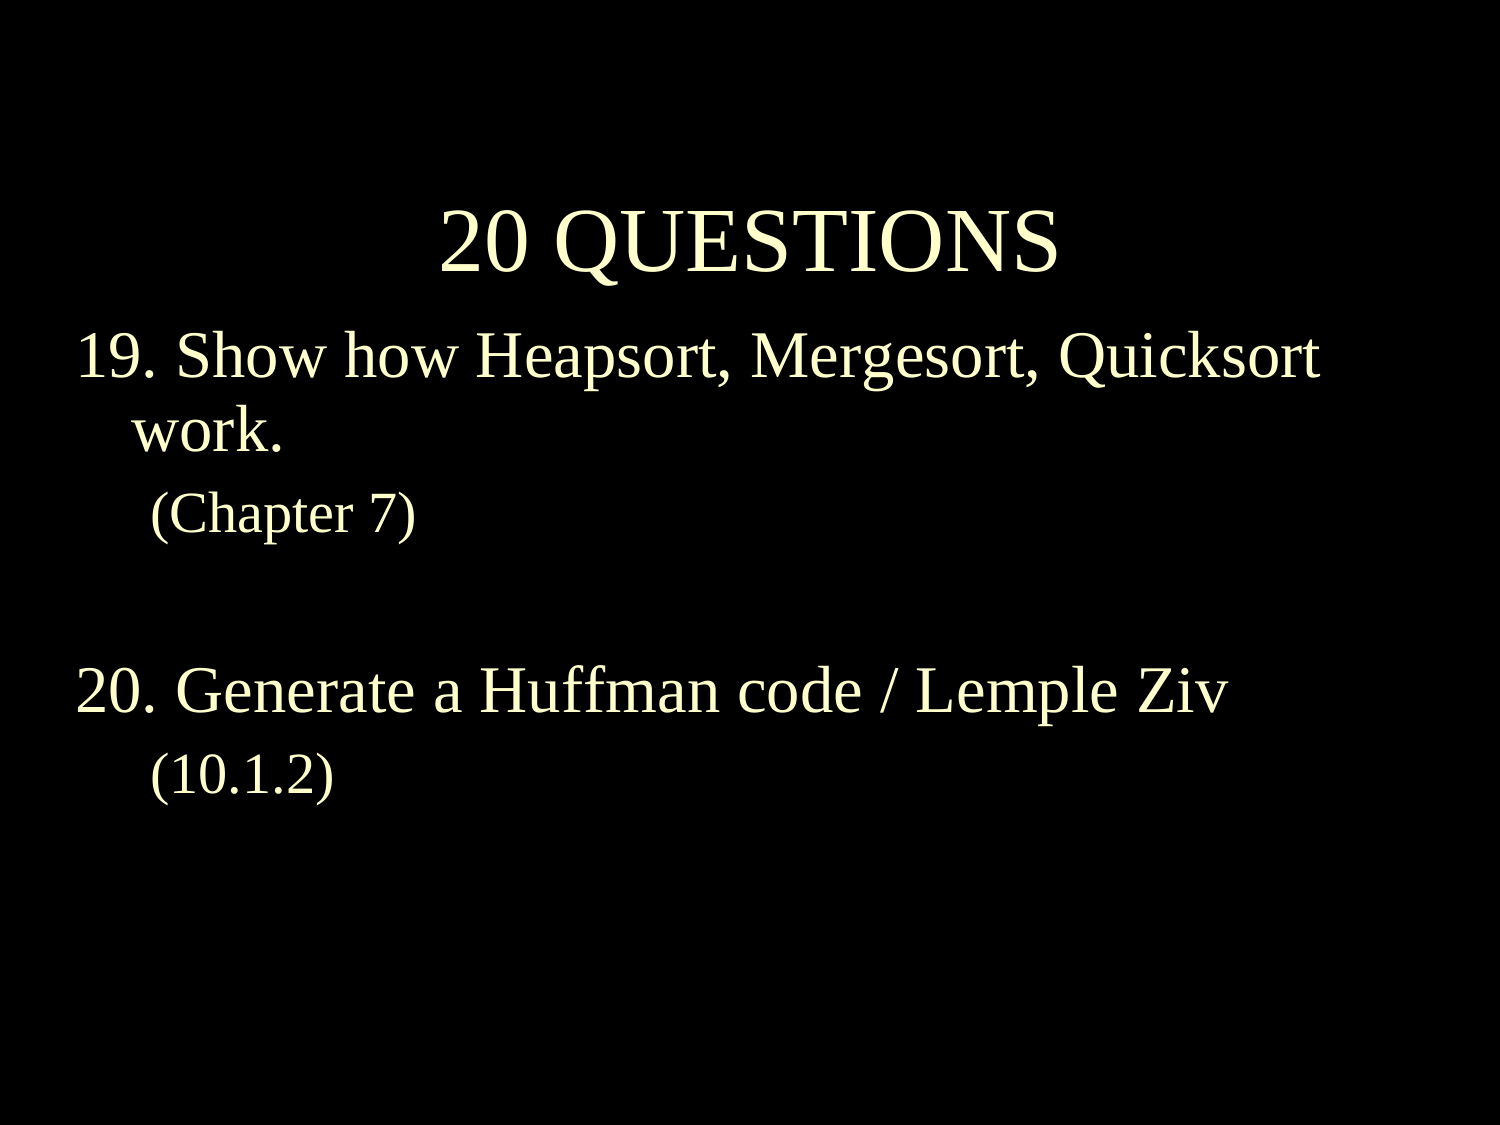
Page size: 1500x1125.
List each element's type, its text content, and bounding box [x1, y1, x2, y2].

title 20 QUESTIONS [22, 145, 1480, 336]
list 19. Show how Heapsort, Mergesort, Quicksort work. (Chapter 7) 20. Generate a Huffman code / Lemple Ziv (10.1.2) [75, 318, 1426, 982]
